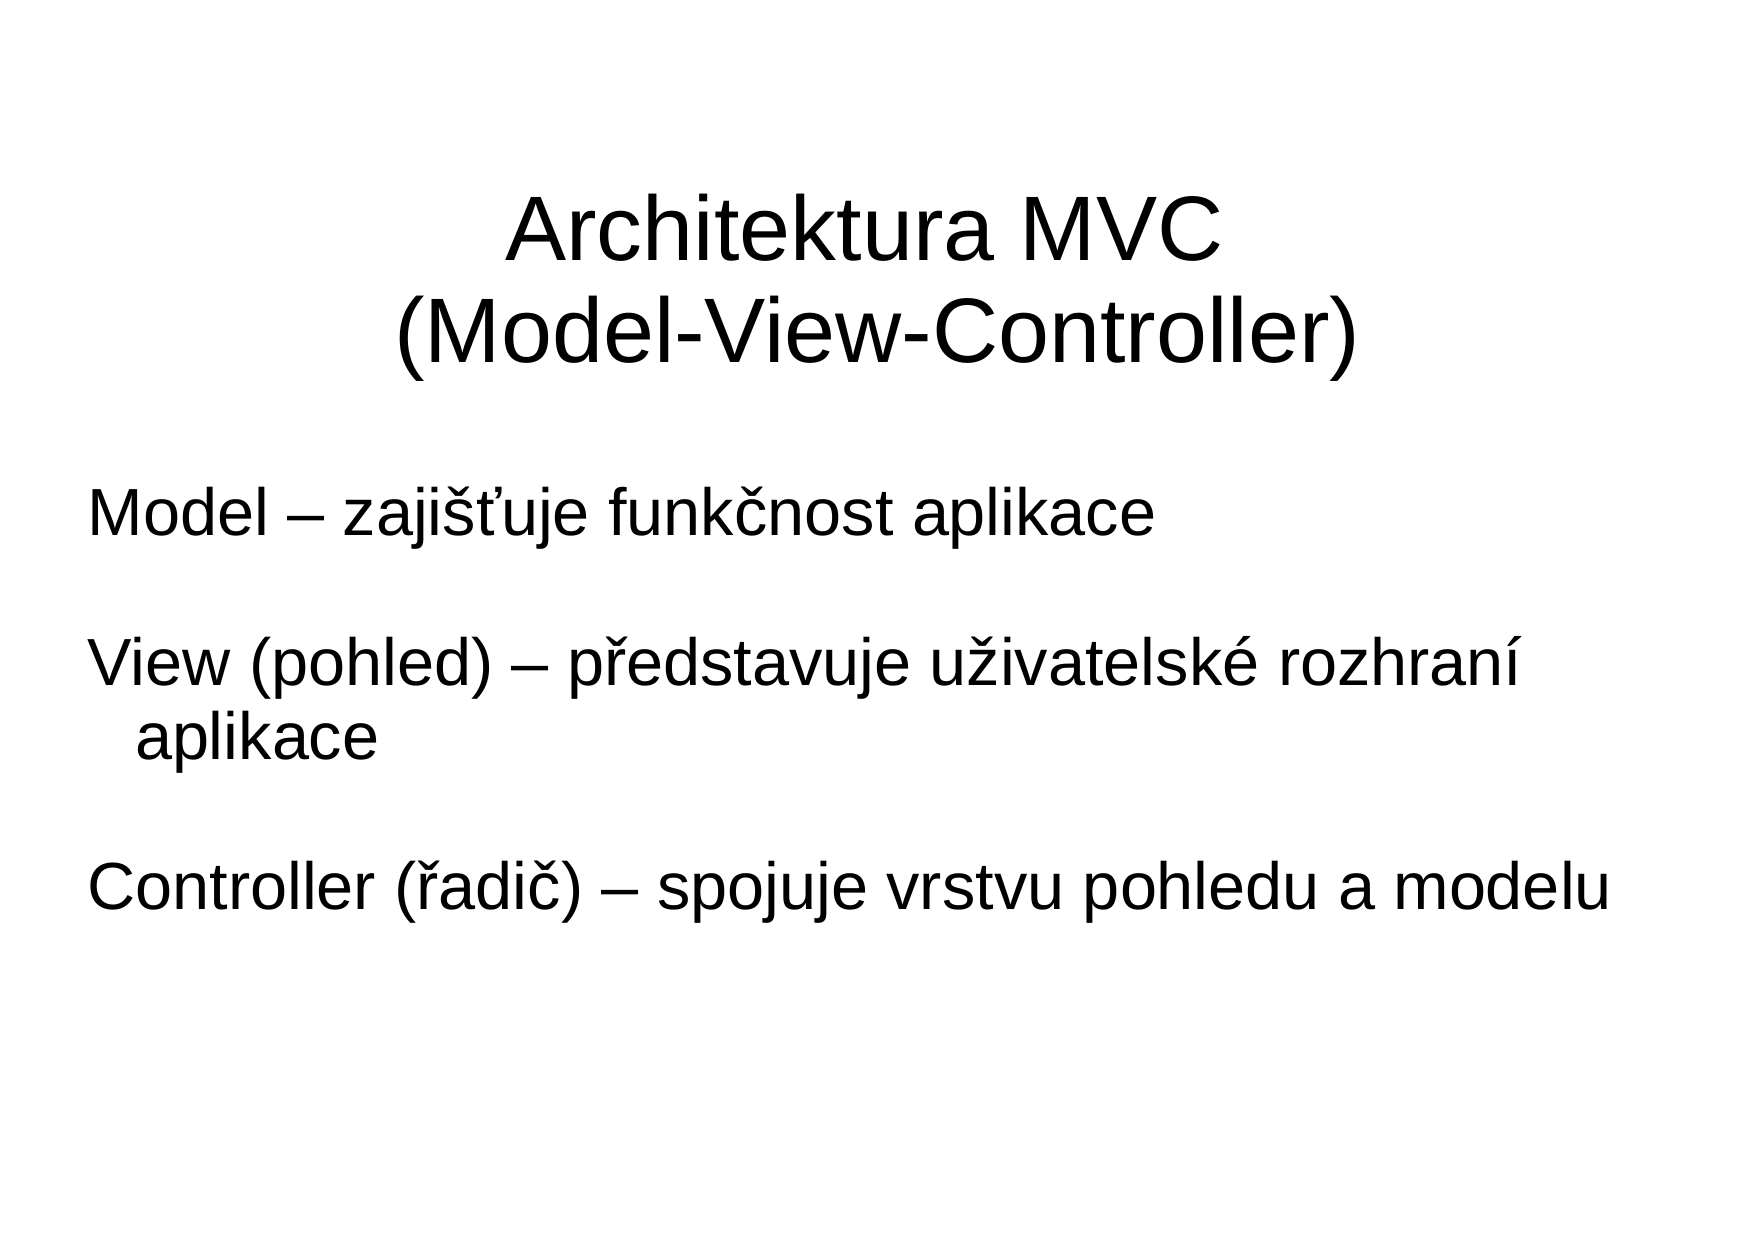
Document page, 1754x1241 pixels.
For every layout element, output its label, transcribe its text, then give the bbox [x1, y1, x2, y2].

subtitle Model – zajišťuje funkčnost aplikace View (pohled) – představuje uživatelské rozhraní aplikace Controller (řadič) – spojuje vrstvu pohledu a modelu [87, 297, 1667, 1102]
title Architektura MVC (Model-View-Controller) [88, 177, 1668, 383]
